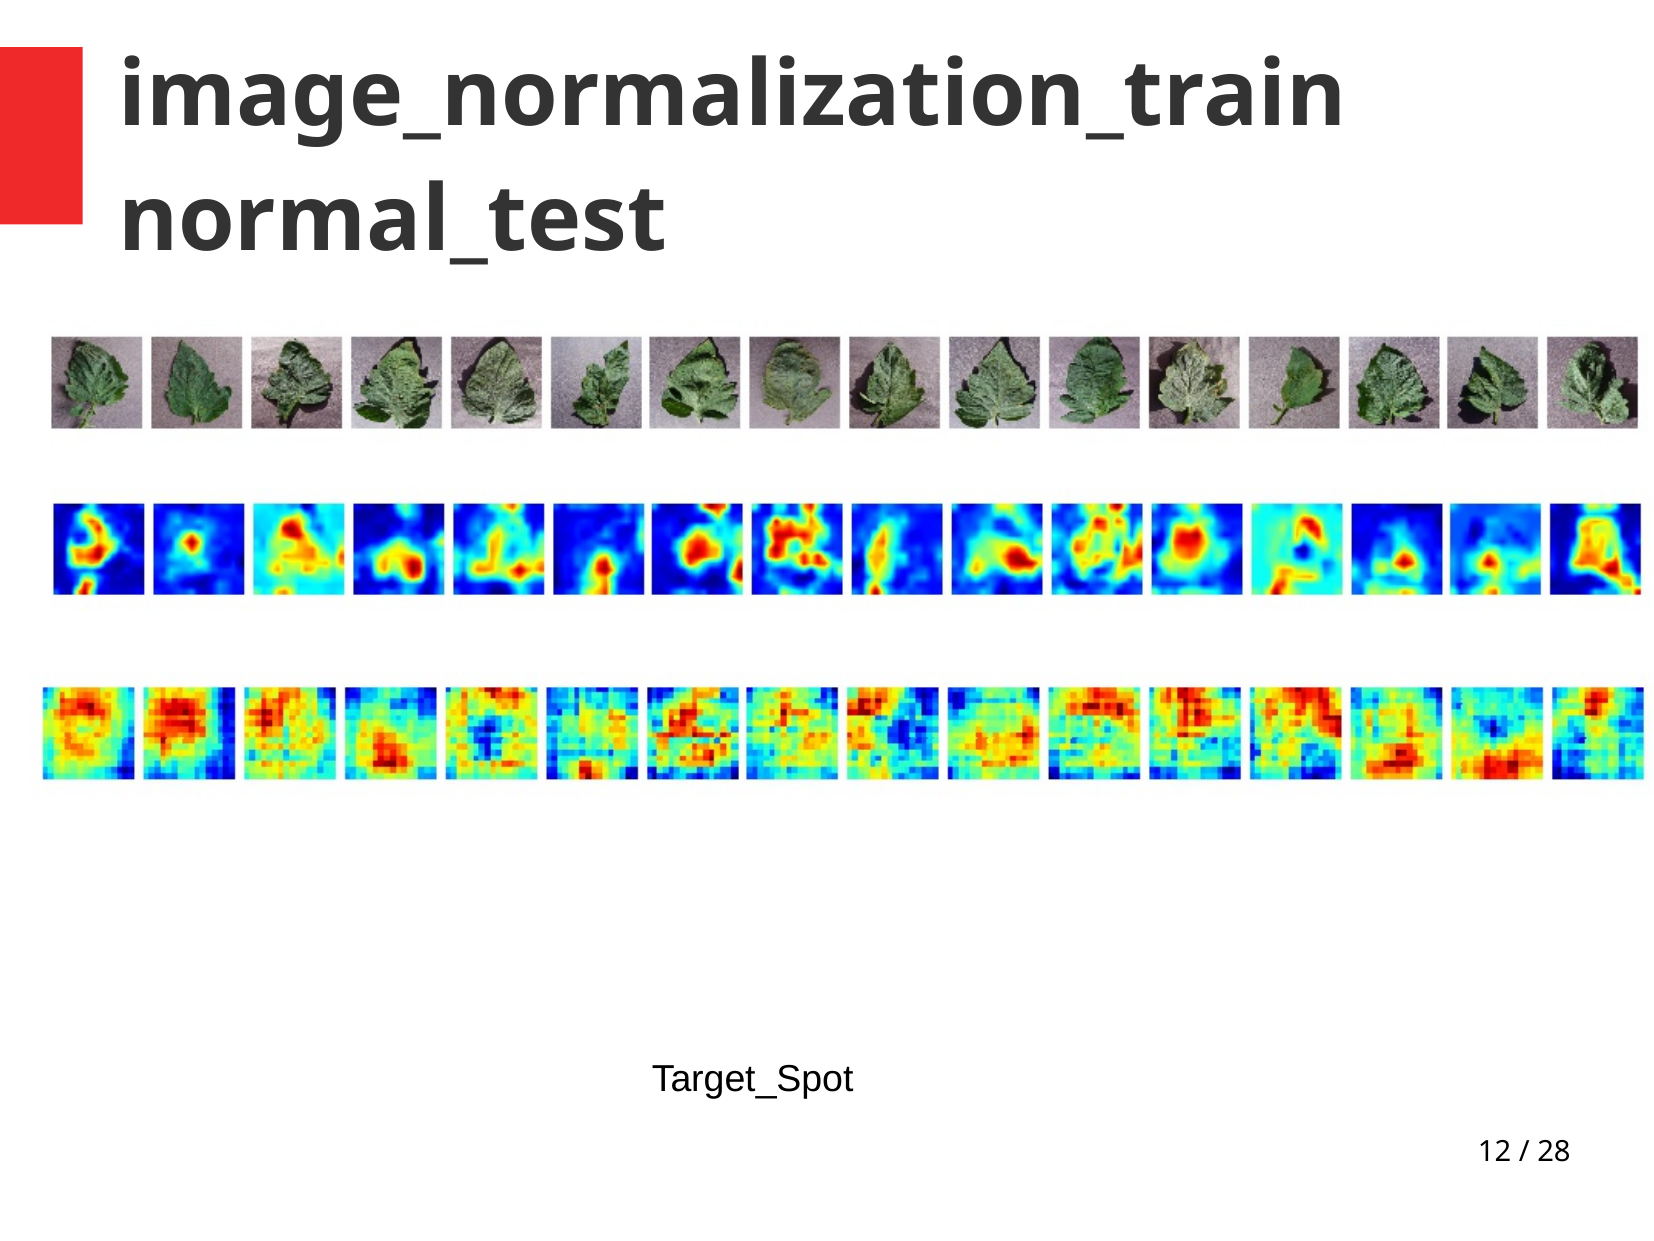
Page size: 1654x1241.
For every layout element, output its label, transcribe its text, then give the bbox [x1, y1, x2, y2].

picture [6, 672, 1654, 817]
text_box Target_Spot [637, 1050, 961, 1107]
title image_normalization_train normal_test [118, 45, 1571, 260]
picture [3, 487, 1654, 633]
picture [1, 320, 1654, 466]
